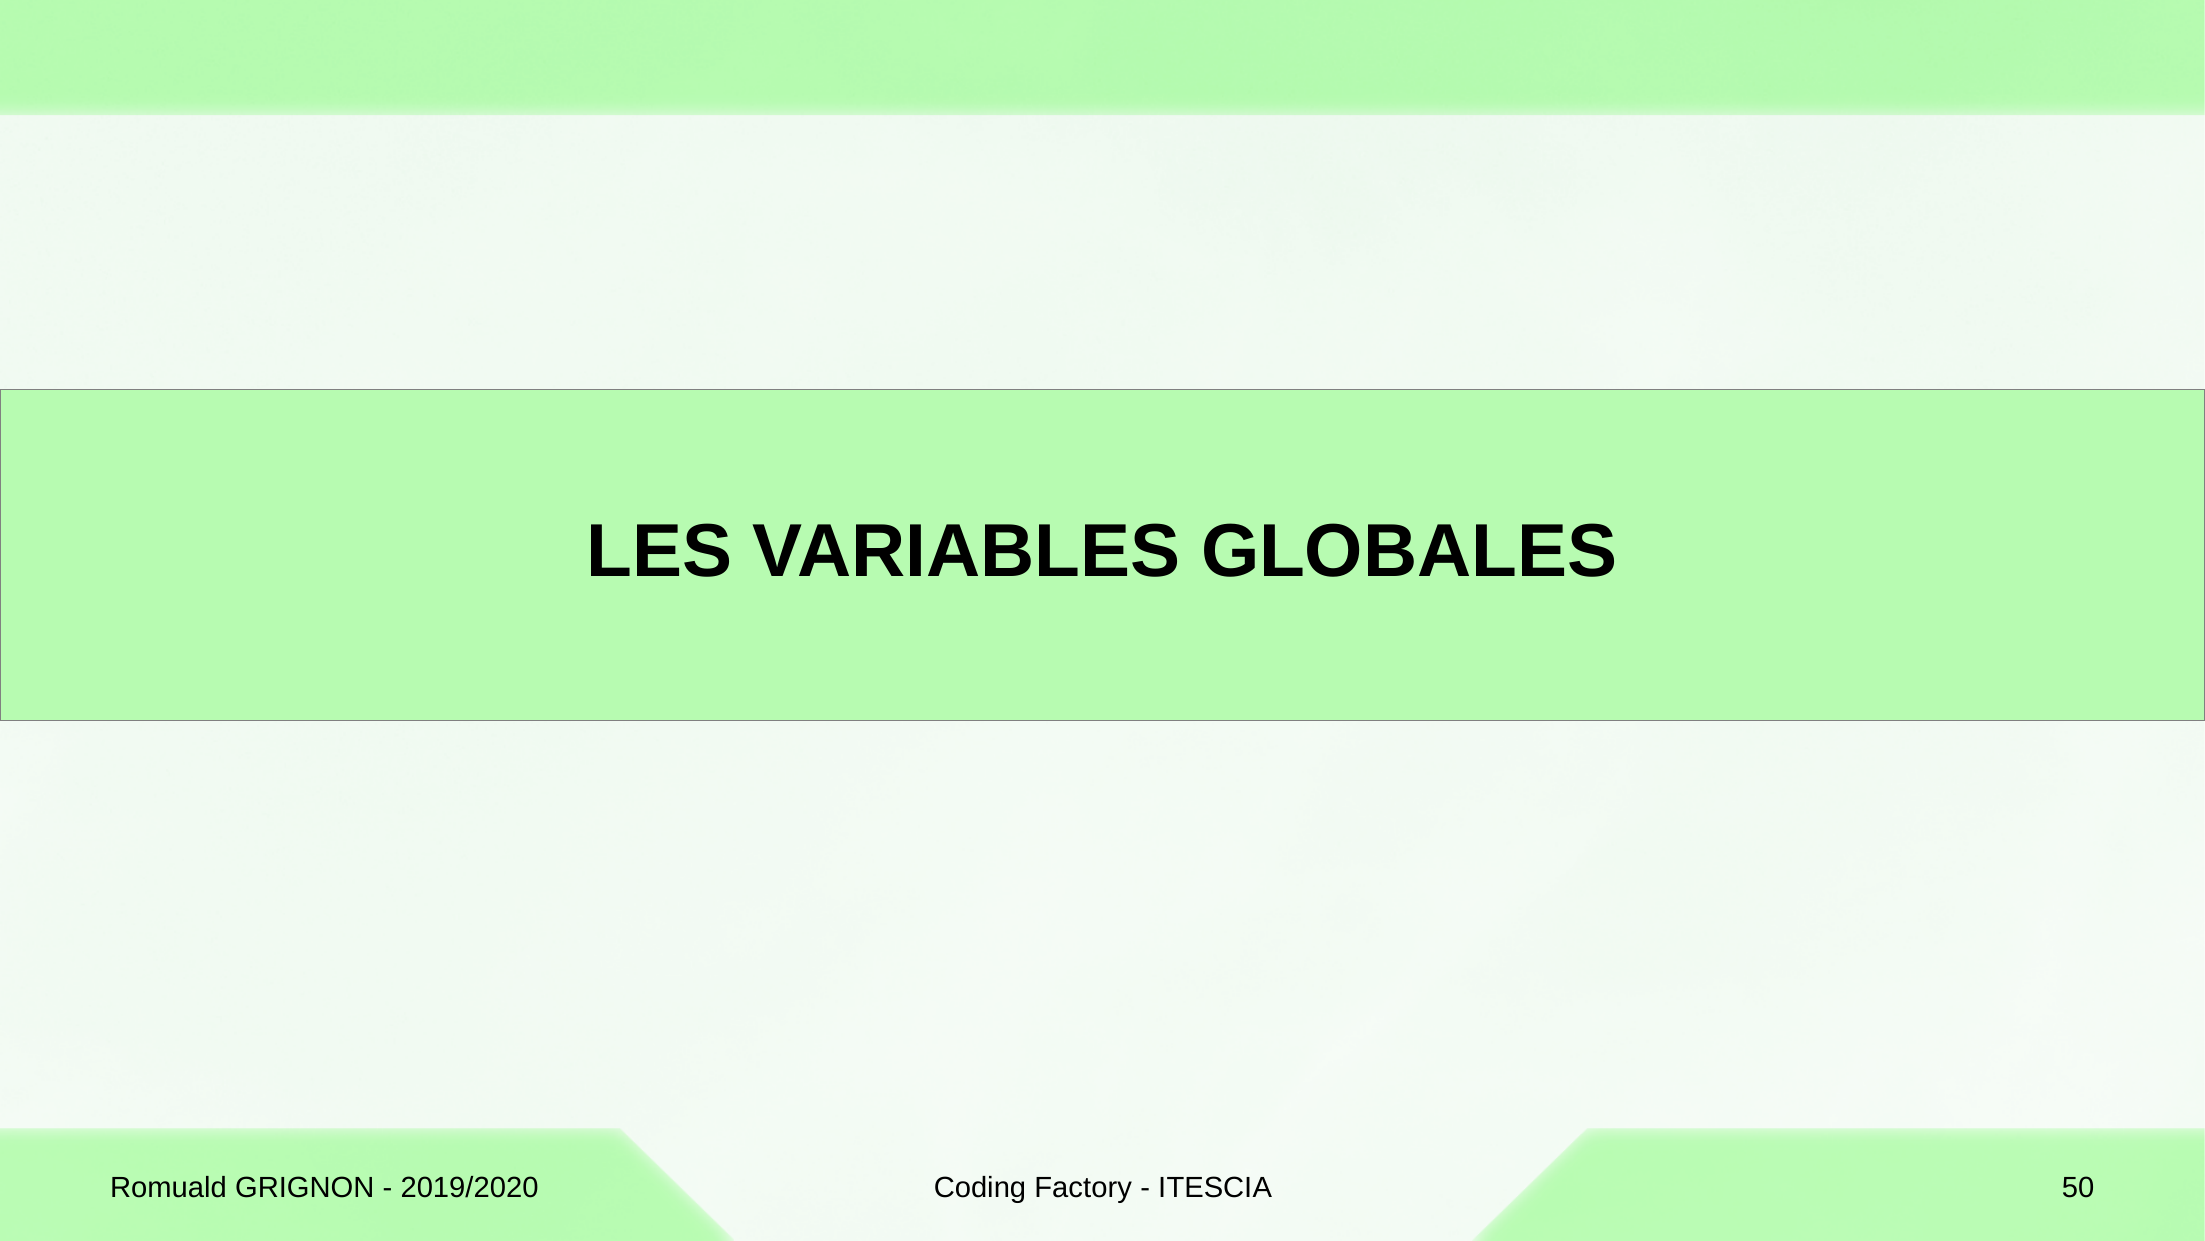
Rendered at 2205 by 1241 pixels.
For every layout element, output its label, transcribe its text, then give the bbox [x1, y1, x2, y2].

subtitle LES VARIABLES GLOBALES [110, 25, 2095, 1085]
text_box [0, 389, 110, 721]
picture [0, 721, 2205, 1241]
picture [0, 0, 2205, 389]
text_box [2095, 389, 2205, 721]
